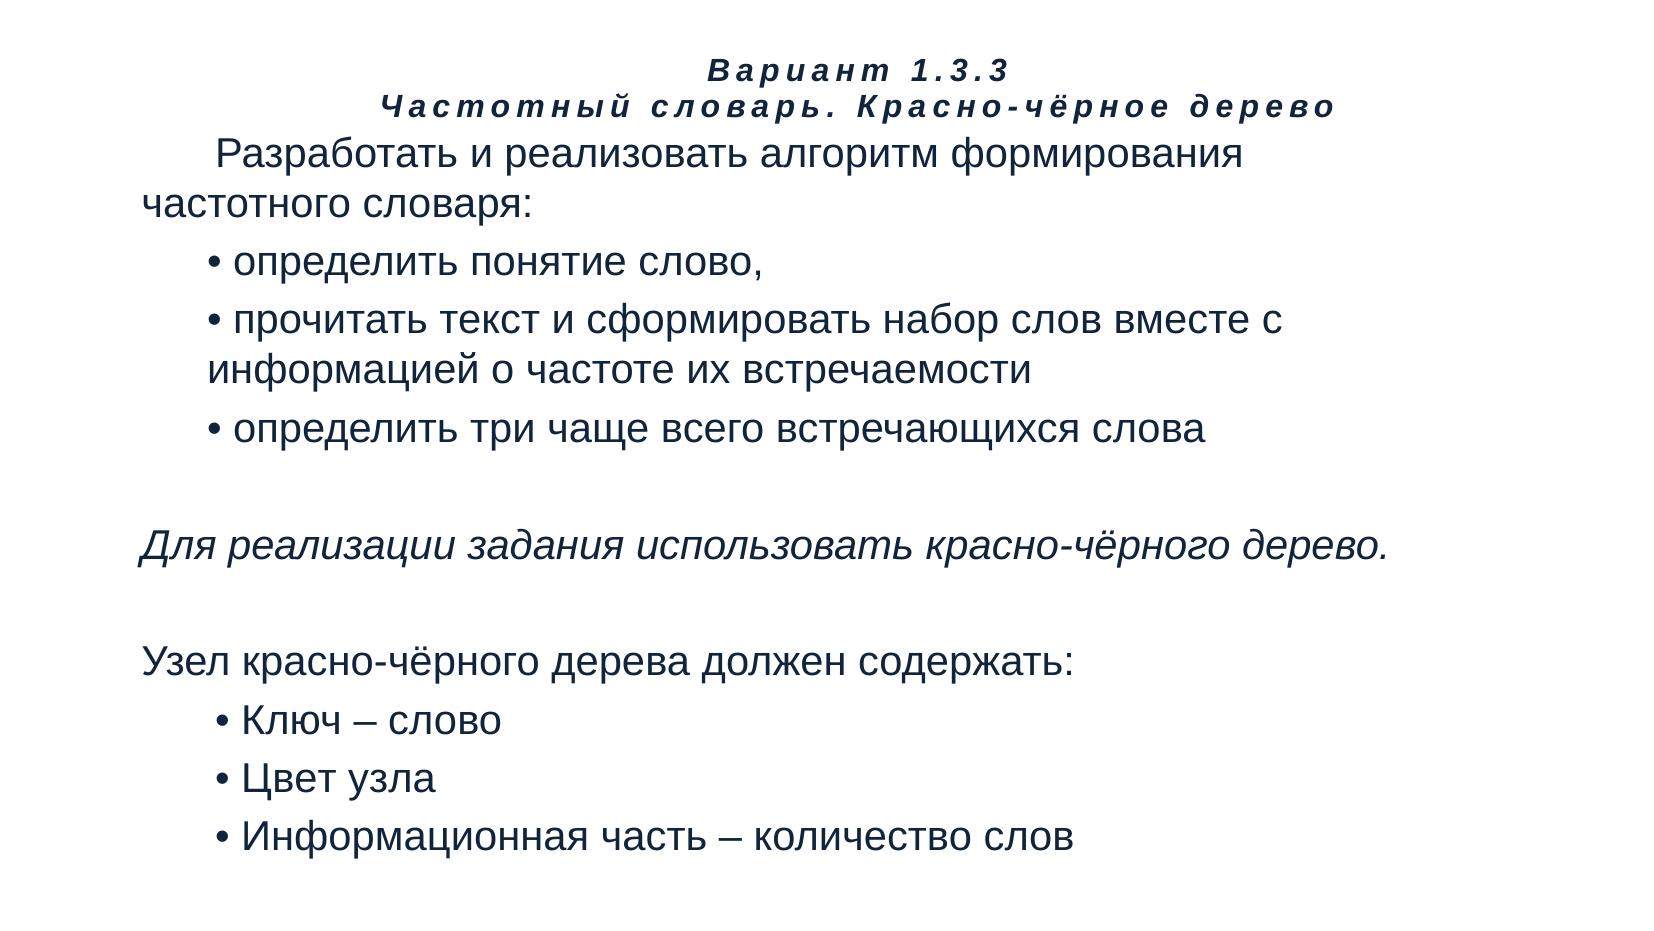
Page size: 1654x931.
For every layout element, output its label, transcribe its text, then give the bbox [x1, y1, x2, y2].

list Разработать и реализовать алгоритм формирования частотного словаря: • определить понятие слово, • прочитать текст и сформировать набор слов вместе с информацией о частоте их встречаемости • определить три чаще всего встречающихся слова Для реализации задания использовать красно-чёрного дерево. Узел красно-чёрного дерева должен содержать: • Ключ – слово • Цвет узла • Информационная часть – количество слов [126, 118, 1477, 861]
title Вариант 1.3.3 Частотный словарь. Красно-чёрное дерево [185, 45, 1536, 197]
